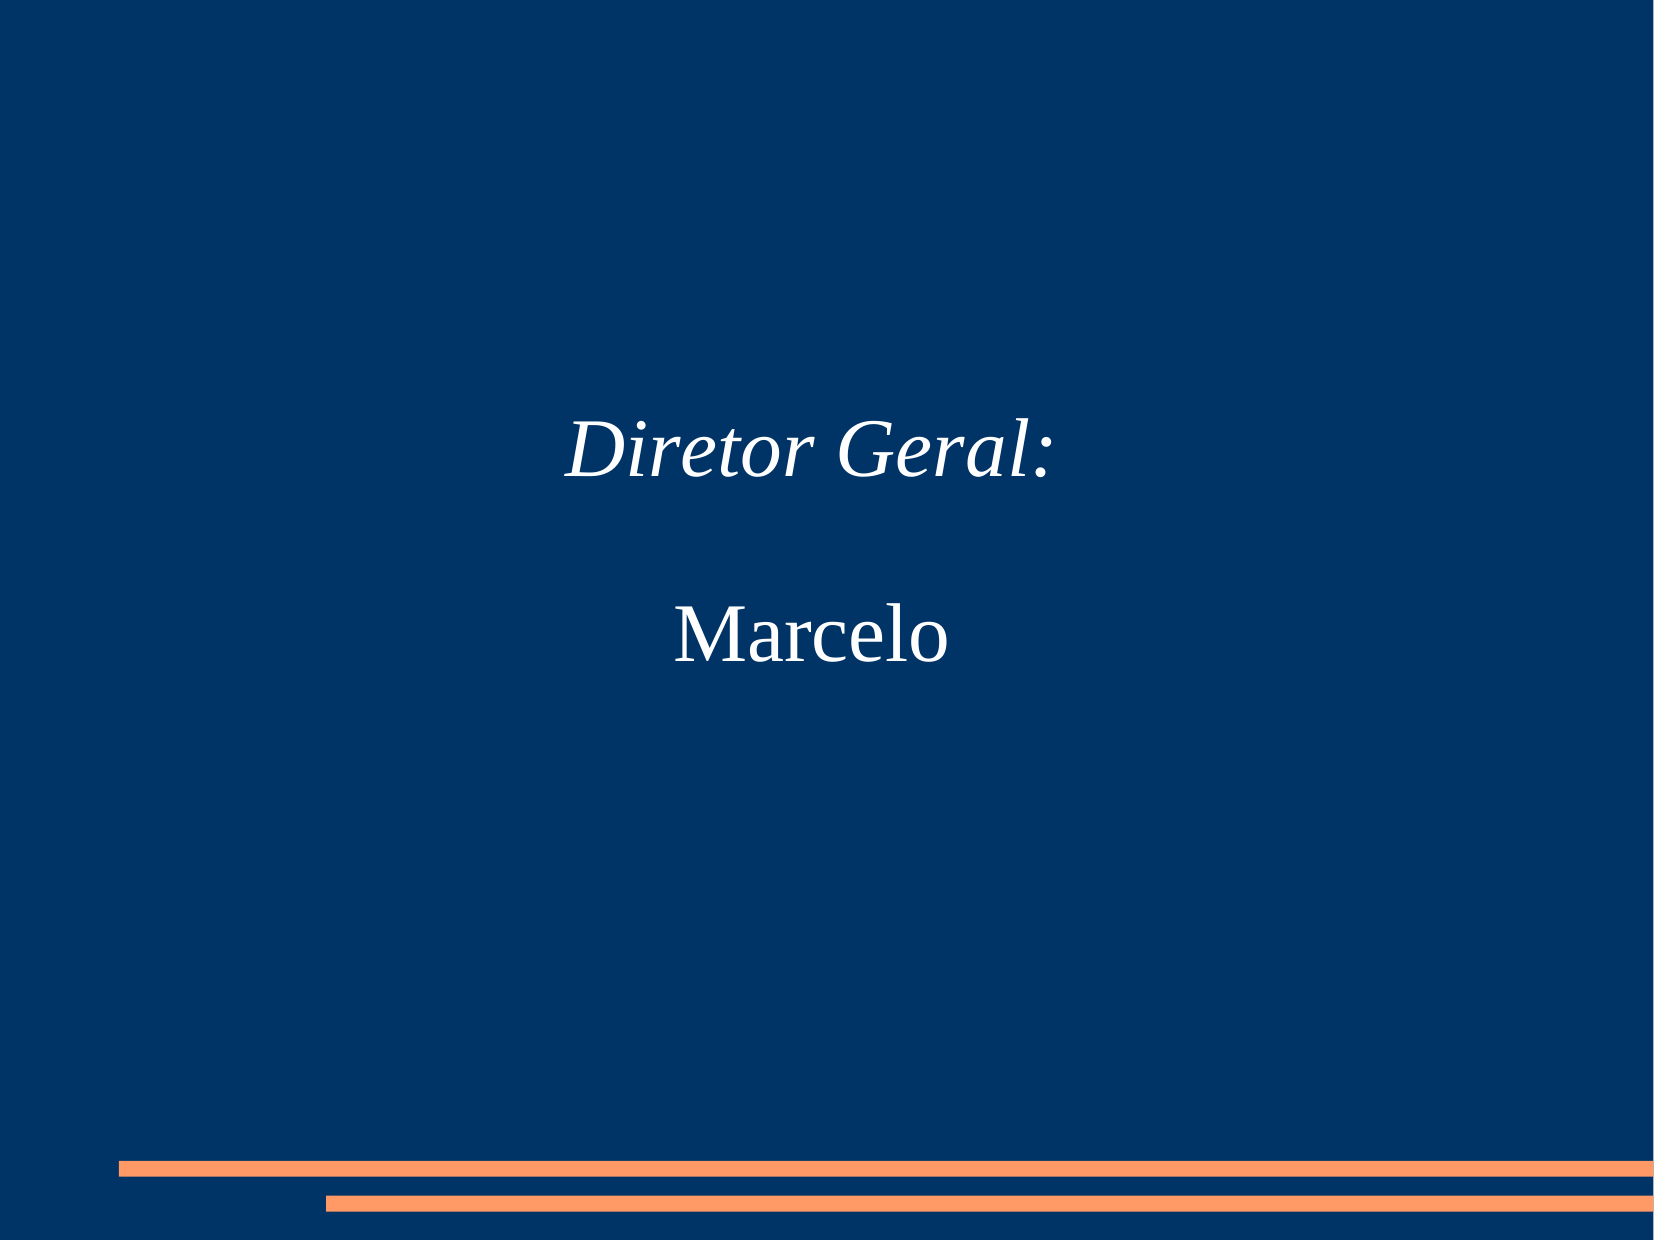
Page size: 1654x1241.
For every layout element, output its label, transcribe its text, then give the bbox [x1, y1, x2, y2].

text_box Diretor Geral: Marcelo [118, 402, 1506, 680]
